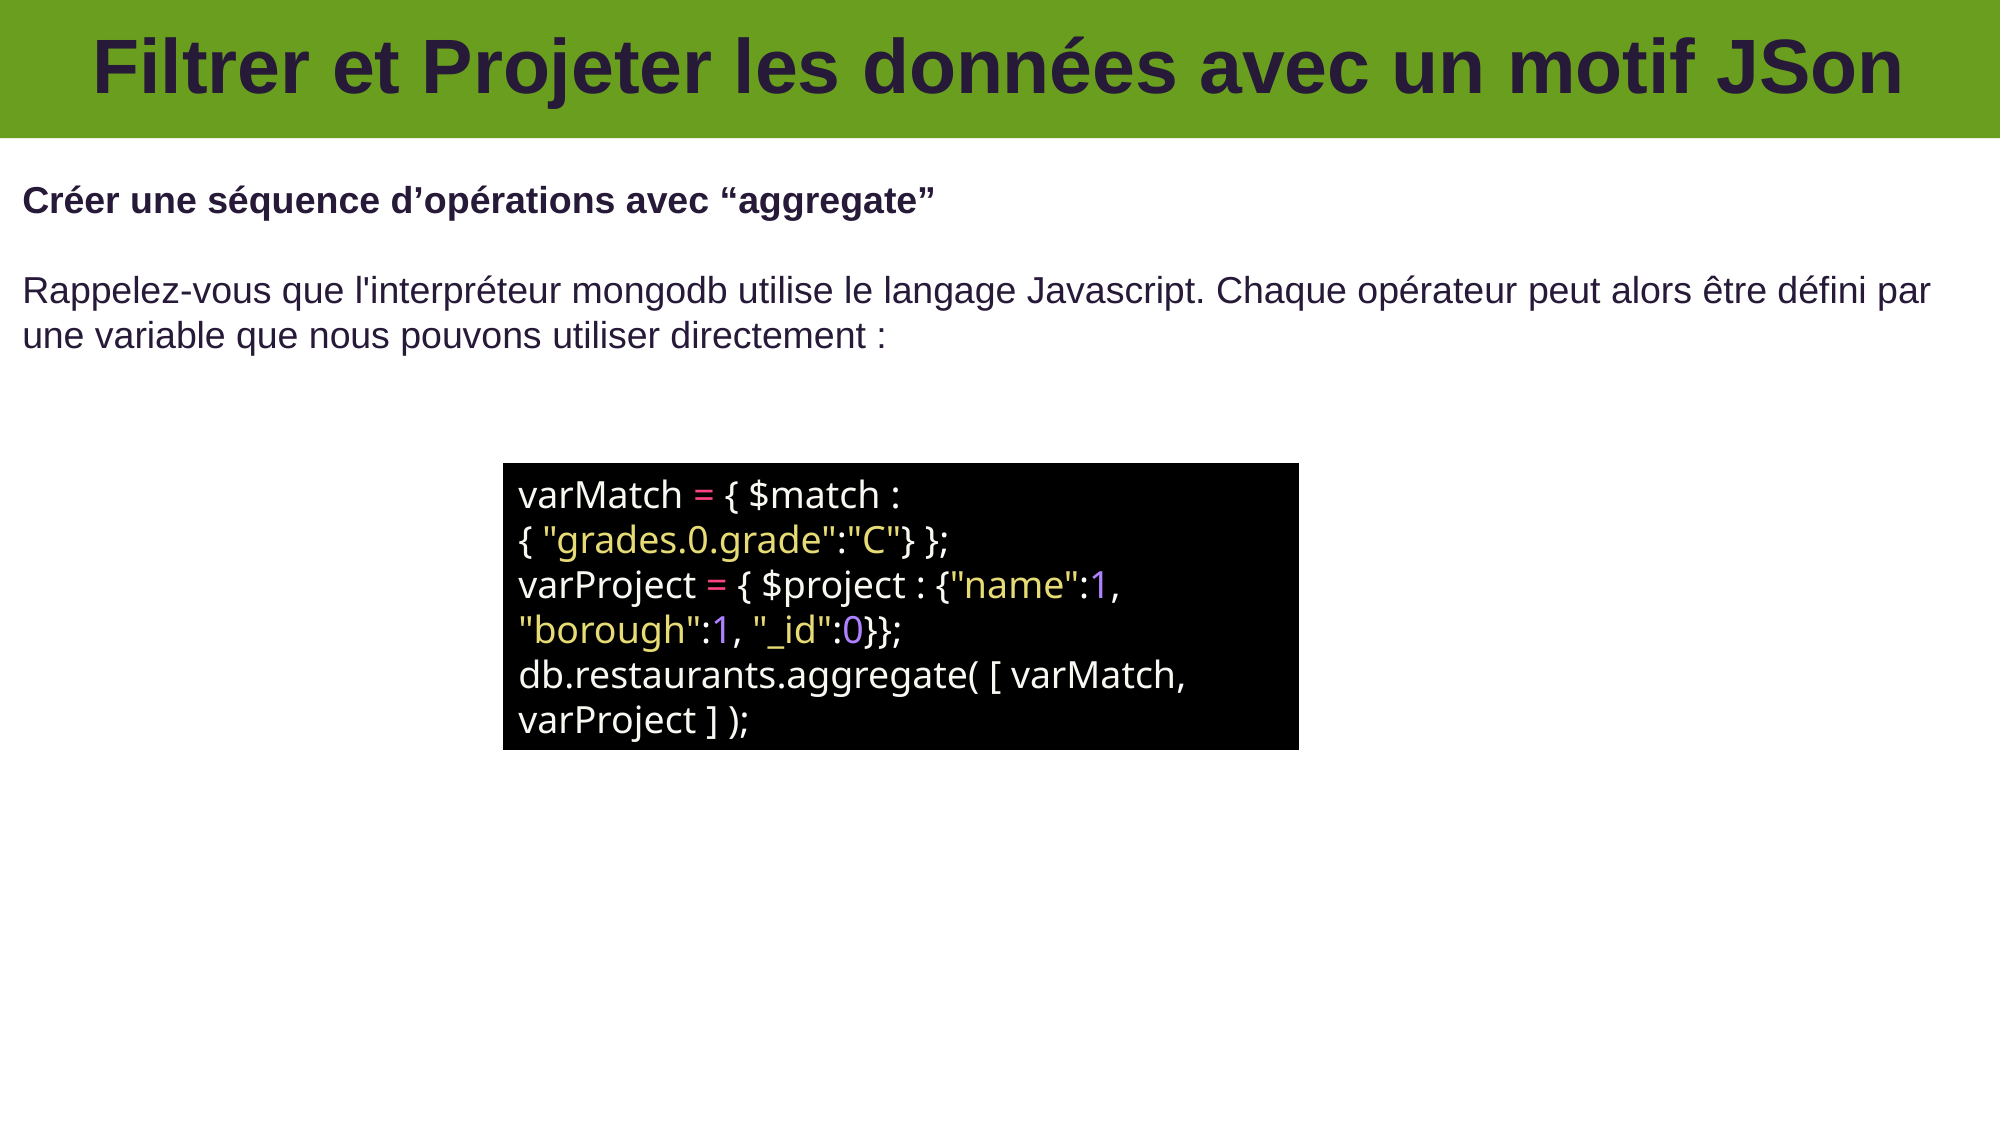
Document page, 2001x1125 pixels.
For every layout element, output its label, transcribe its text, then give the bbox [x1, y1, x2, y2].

text_box Créer une séquence d’opérations avec “aggregate” Rappelez-vous que l'interpréteur mongodb utilise le langage Javascript. Chaque opérateur peut alors être défini par une variable que nous pouvons utiliser directement : [7, 168, 1993, 366]
text_box Filtrer et Projeter les données avec un motif JSon [0, 0, 2000, 139]
text_box [0, 139, 2000, 1125]
text_box varMatch = { $match : { "grades.0.grade":"C"} }; varProject = { $project : {"name":1, "borough":1, "_id":0}}; db.restaurants.aggregate( [ varMatch, varProject ] ); [503, 464, 1298, 707]
